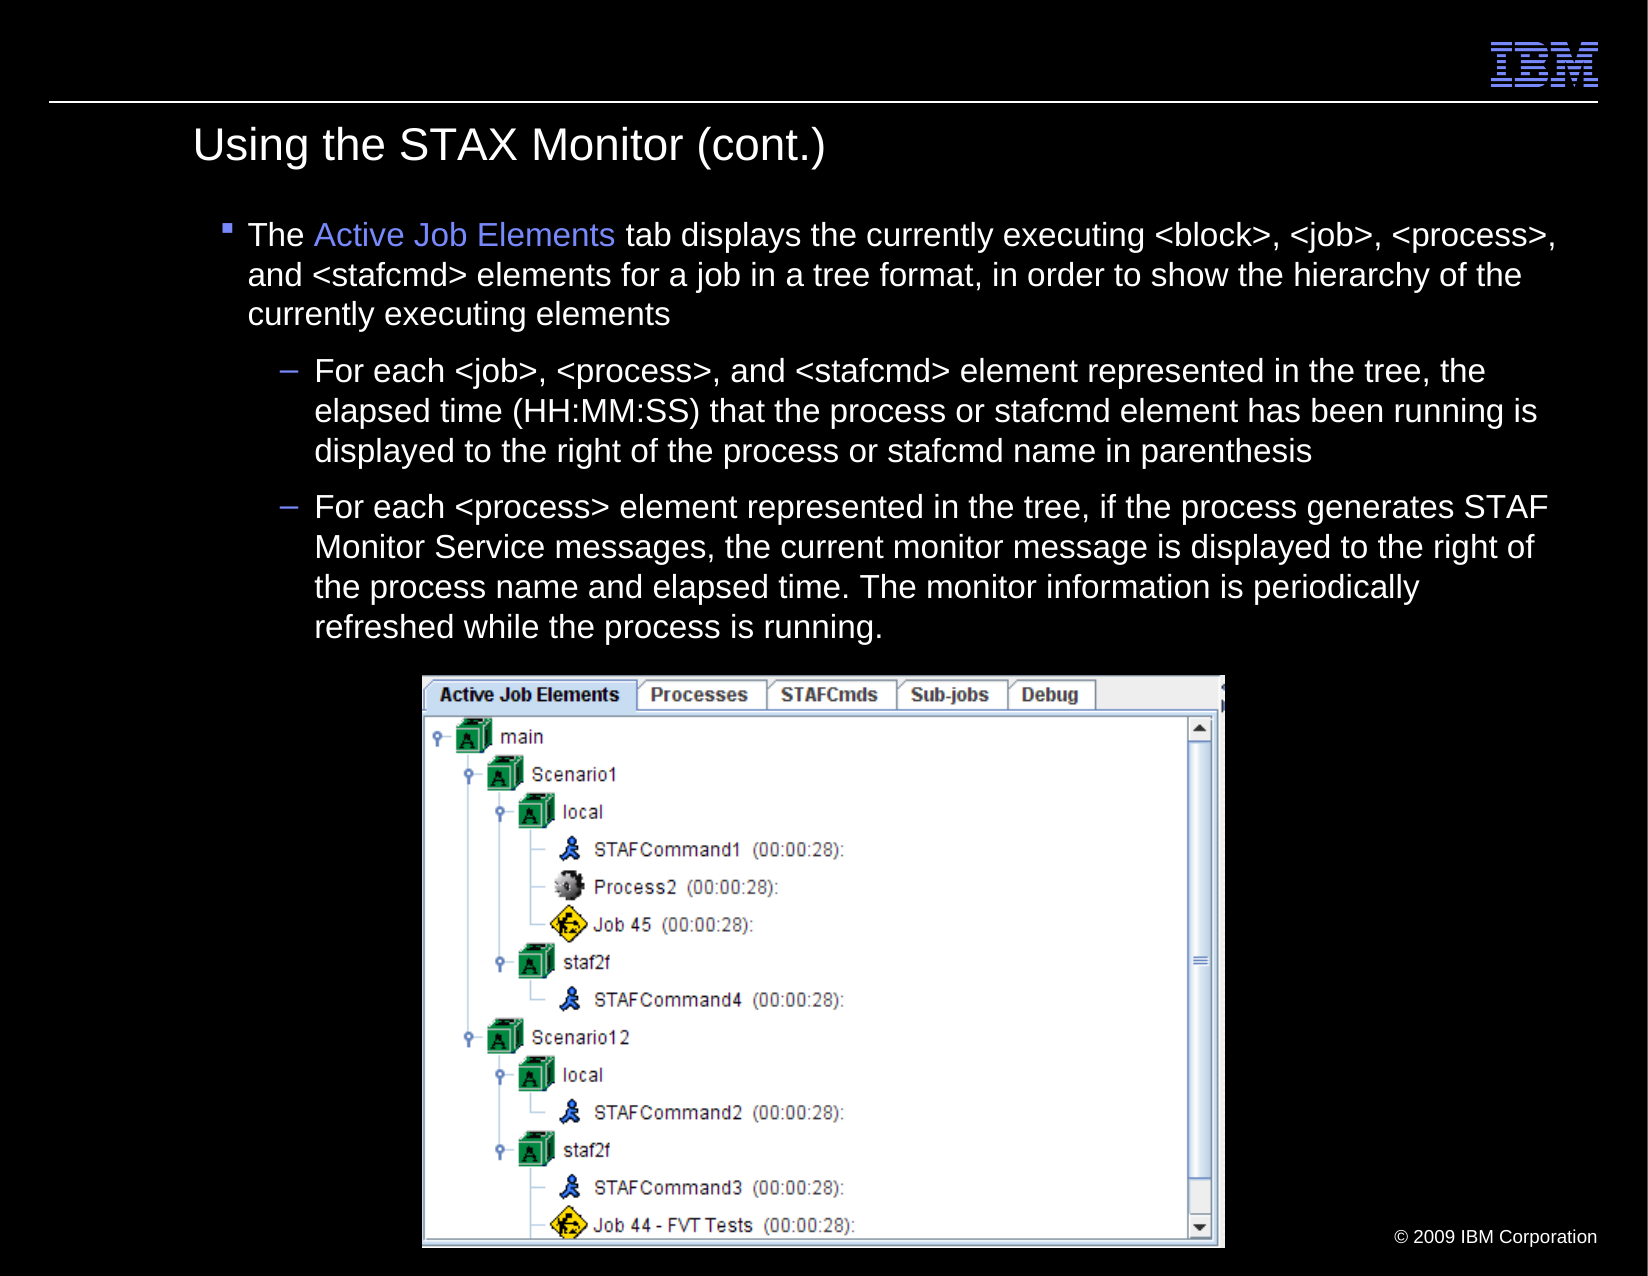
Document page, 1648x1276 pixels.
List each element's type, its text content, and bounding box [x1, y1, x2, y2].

text_box The Active Job Elements tab displays the currently executing <block>, <job>, <process>, and <stafcmd> elements for a job in a tree format, in order to show the hierarchy of the currently executing elements For each <job>, <process>, and <stafcmd> element represented in the tree, the elapsed time (HH:MM:SS) that the process or stafcmd element has been running is displayed to the right of the process or stafcmd name in parenthesis For each <process> element represented in the tree, if the process generates STAF Monitor Service messages, the current monitor message is displayed to the right of the process name and elapsed time. The monitor information is periodically refreshed while the process is running. [219, 212, 1570, 697]
picture [1491, 42, 1598, 87]
picture [422, 675, 1225, 1248]
title Using the STAX Monitor (cont.) [175, 112, 1648, 206]
